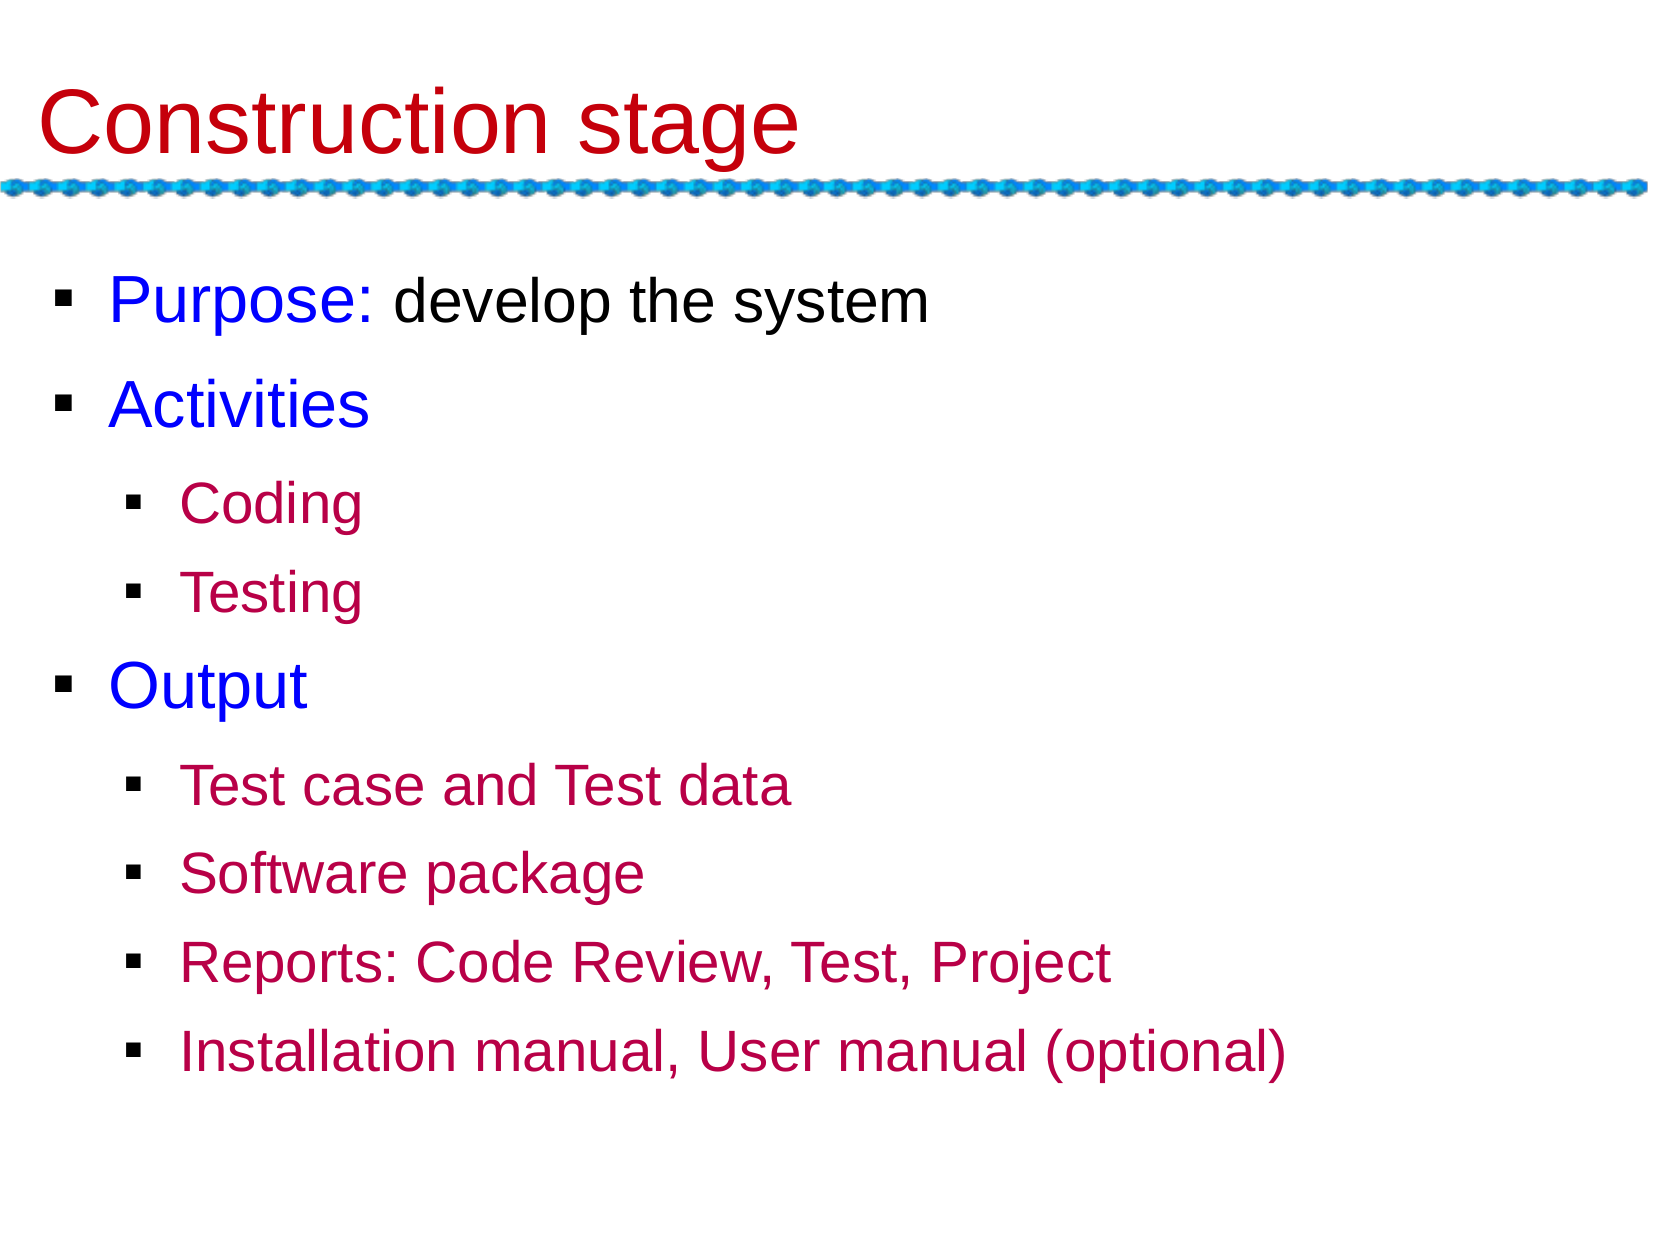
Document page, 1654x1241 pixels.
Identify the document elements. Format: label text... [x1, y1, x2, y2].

list Purpose: develop the system Activities Coding Testing Output Test case and Test data Software package Reports: Code Review, Test, Project Installation manual, User manual (optional) [37, 262, 1651, 1163]
picture [0, 178, 37, 199]
title Construction stage [37, 37, 1651, 208]
